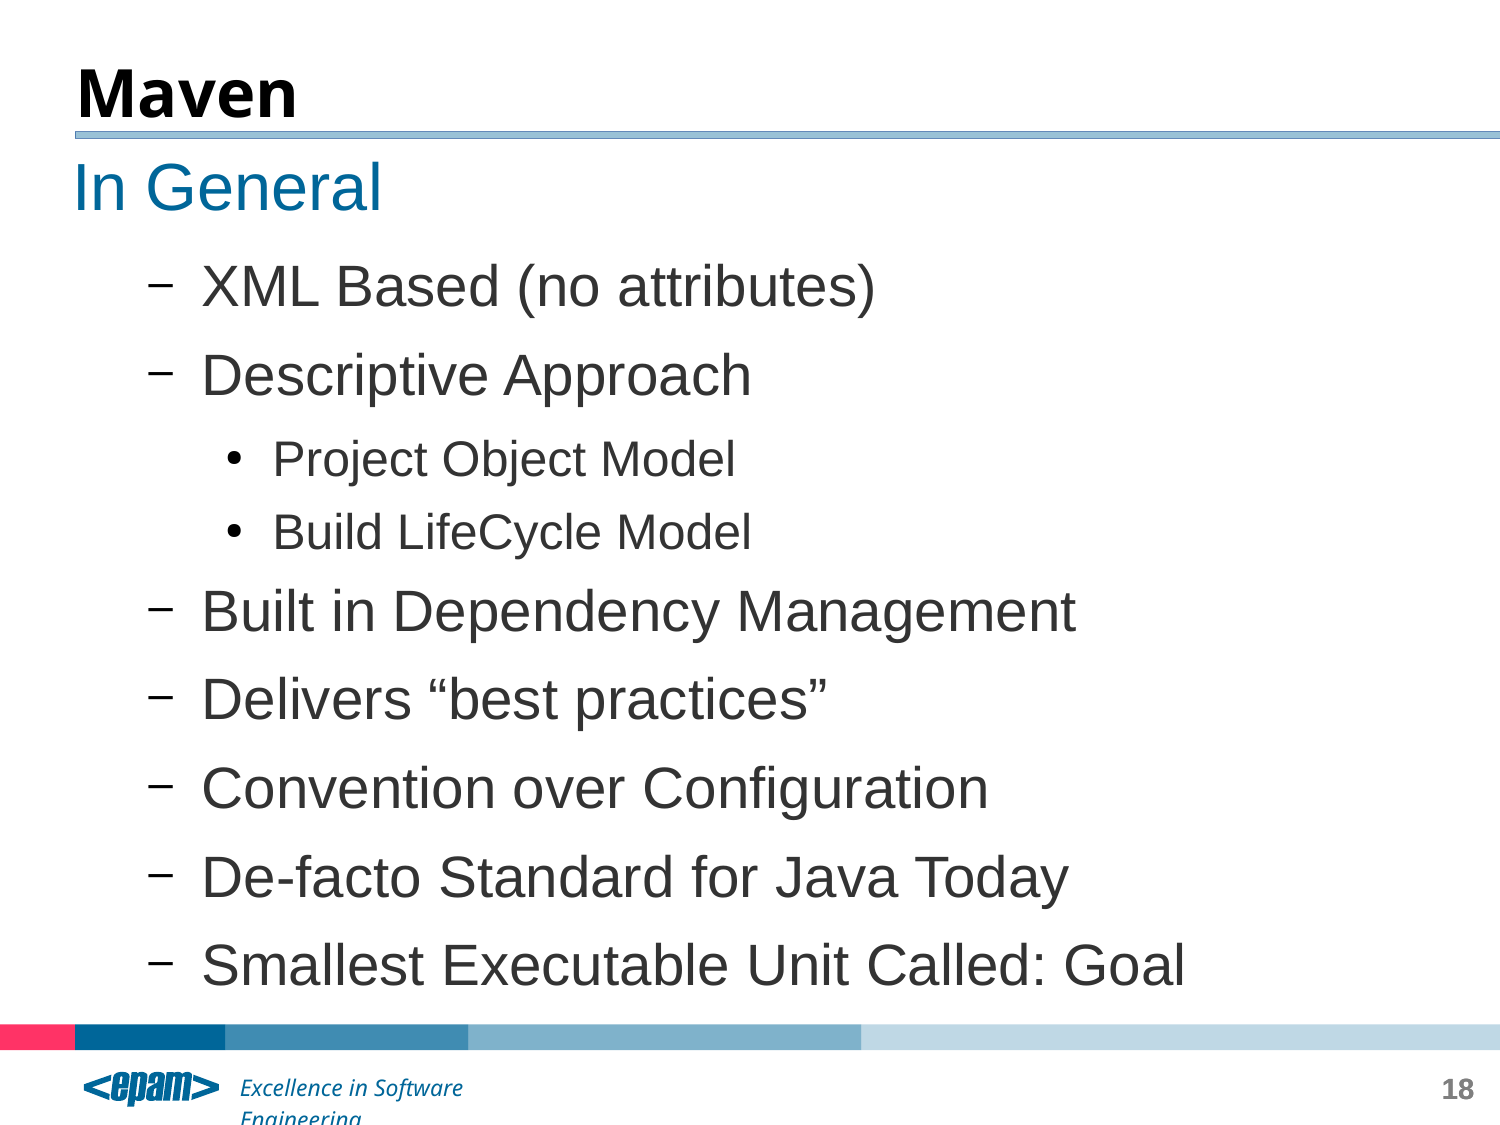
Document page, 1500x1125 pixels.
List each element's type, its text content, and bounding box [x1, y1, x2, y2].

title Maven [75, 44, 1425, 138]
list In General XML Based (no attributes) Descriptive Approach Project Object Model Build LifeCycle Model Built in Dependency Management Delivers “best practices” Convention over Configuration De-facto Standard for Java Today Smallest Executable Unit Called: Goal [60, 149, 1441, 1006]
text_box <number> [1395, 1070, 1475, 1125]
